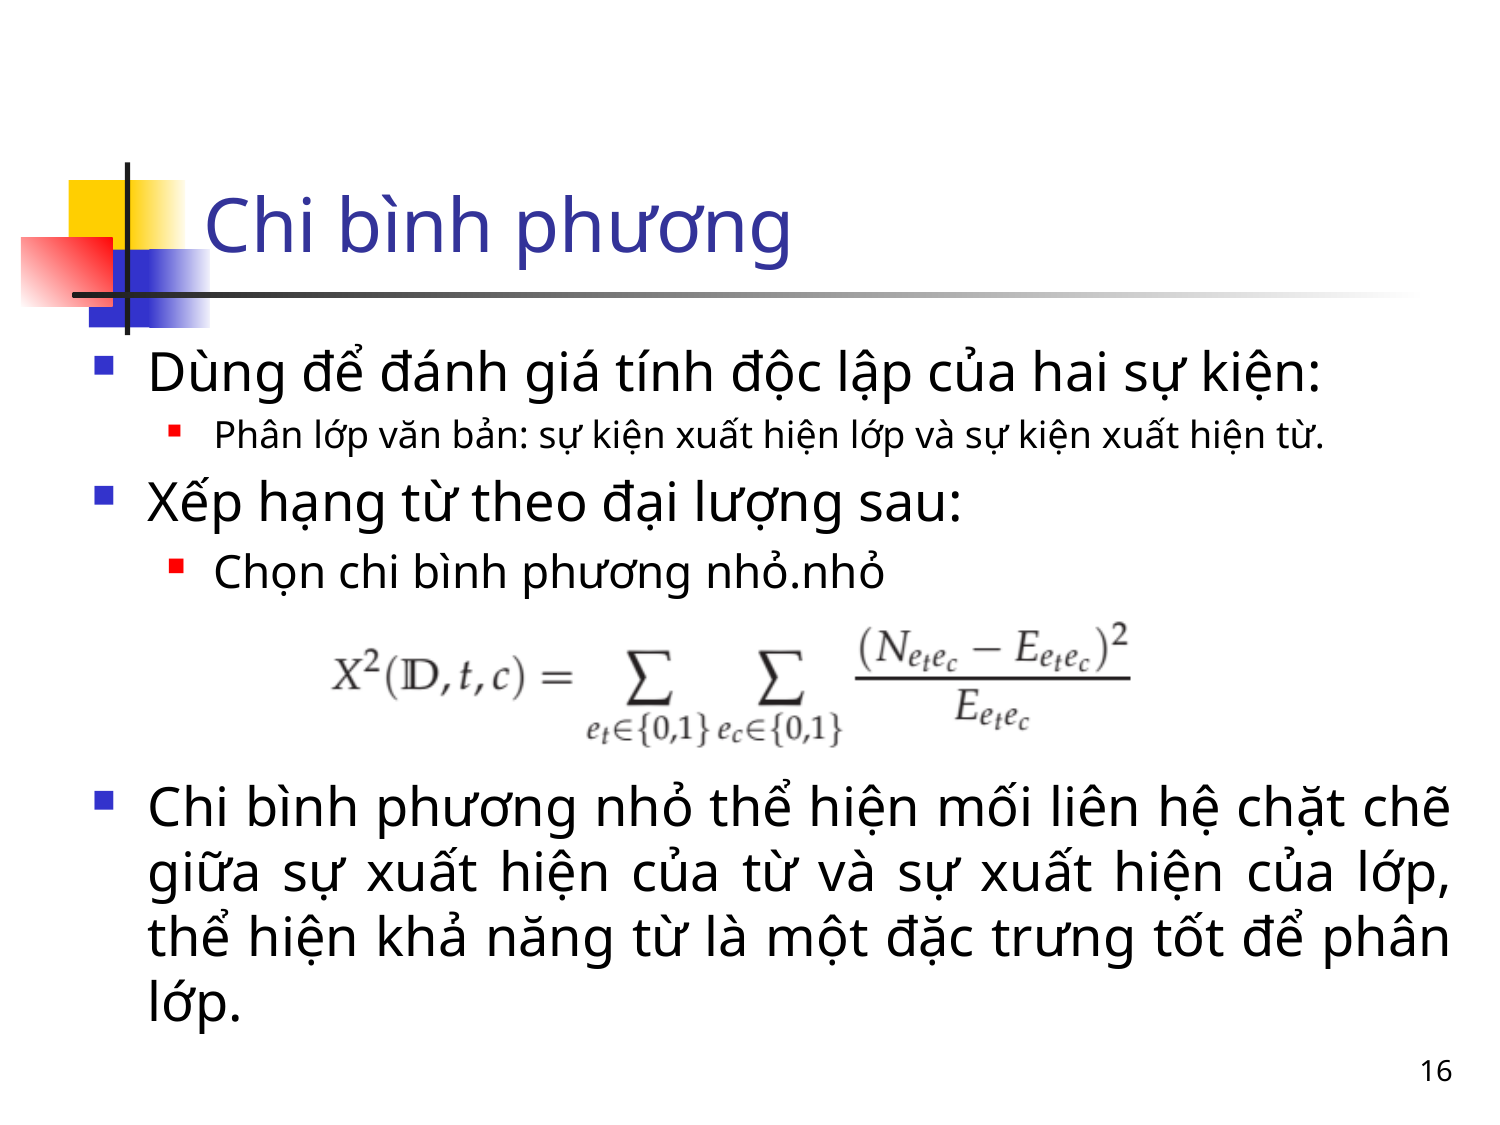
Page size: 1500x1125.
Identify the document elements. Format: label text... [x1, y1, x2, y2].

list Dùng để đánh giá tính độc lập của hai sự kiện: Phân lớp văn bản: sự kiện xuất hiện lớp và sự kiện xuất hiện từ. Xếp hạng từ theo đại lượng sau: Chọn chi bình phương nhỏ.nhỏ Chi bình phương nhỏ thể hiện mối liên hệ chặt chẽ giữa sự xuất hiện của từ và sự xuất hiện của lớp, thể hiện khả năng từ là một đặc trưng tốt để phân lớp. [76, 329, 1469, 1100]
title Chi bình phương [188, 35, 1468, 275]
slide_number <number> [1155, 1024, 1468, 1100]
picture [315, 599, 1173, 778]
